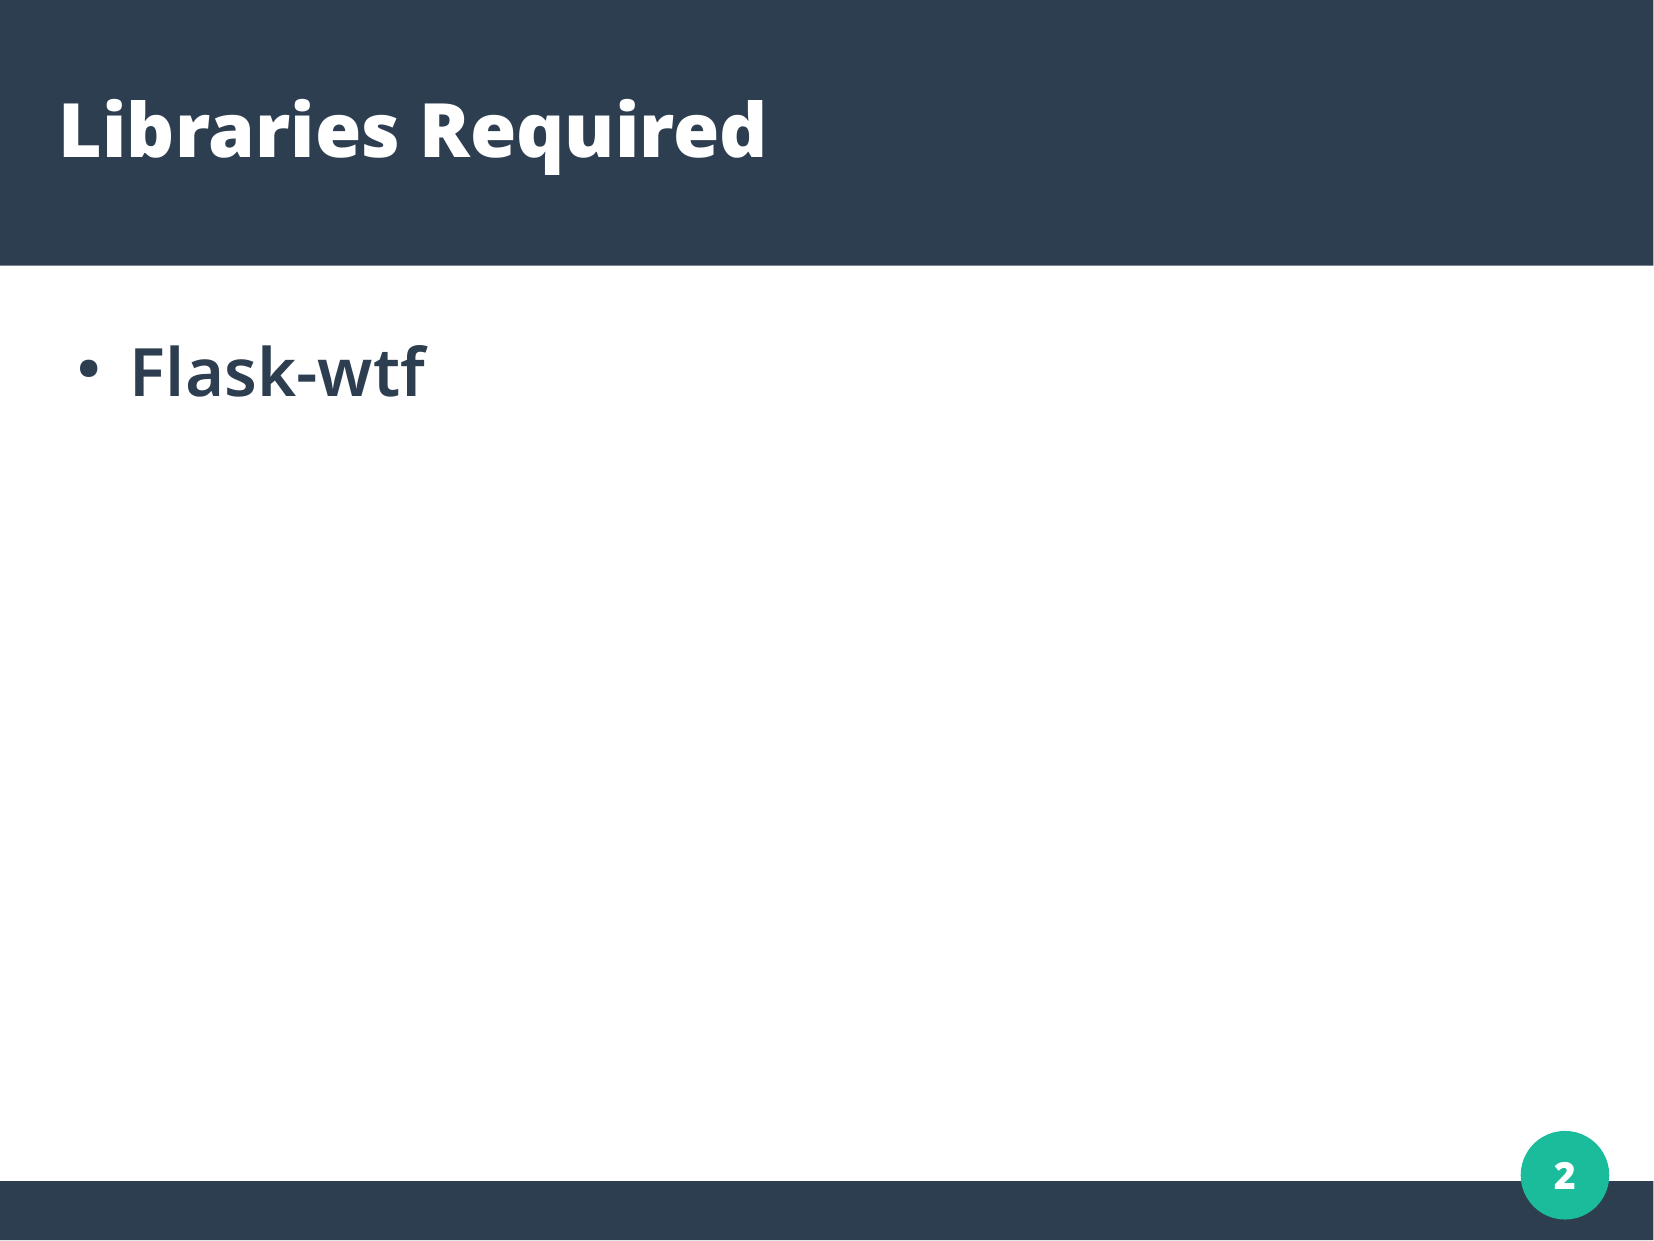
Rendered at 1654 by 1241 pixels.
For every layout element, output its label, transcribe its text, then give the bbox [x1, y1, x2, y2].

list Flask-wtf [59, 324, 1595, 1152]
title Libraries Required [59, 49, 1595, 207]
